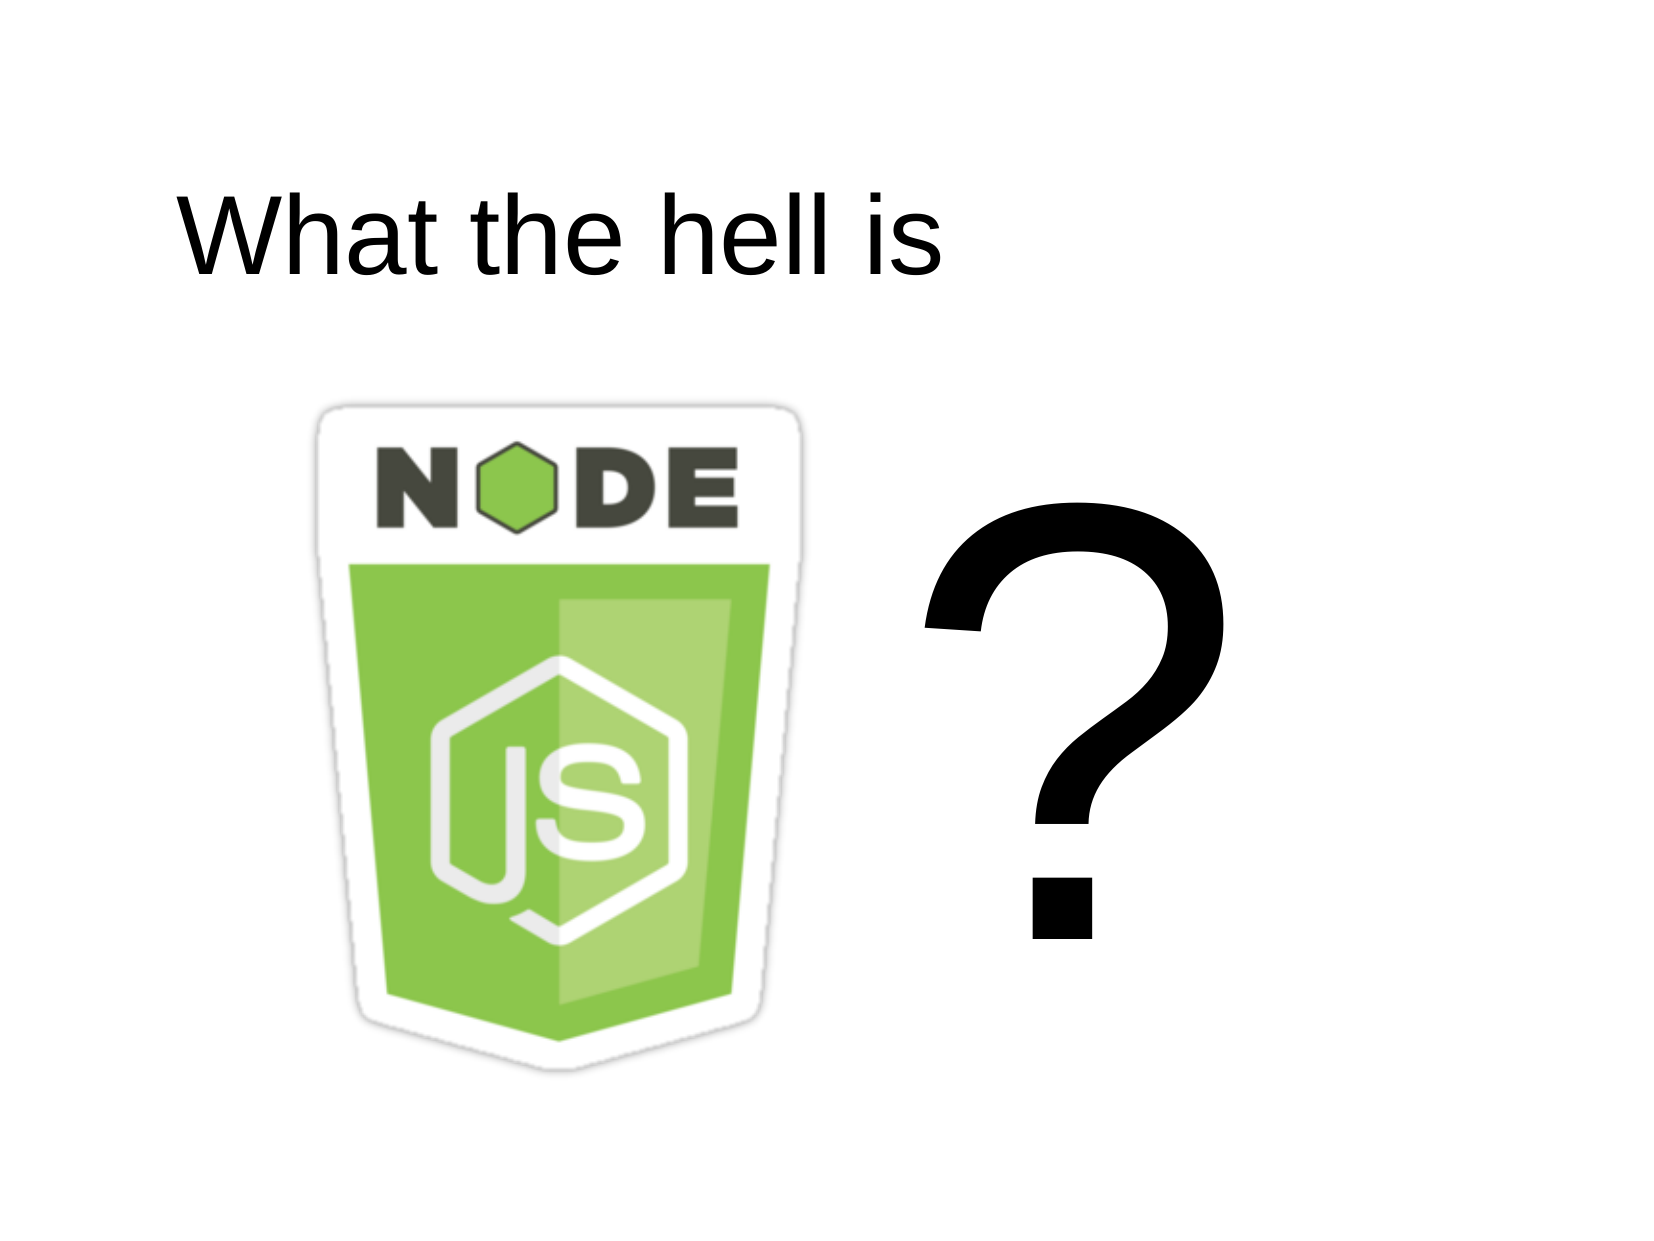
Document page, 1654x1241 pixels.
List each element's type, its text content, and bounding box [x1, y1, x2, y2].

text_box ? [885, 366, 1306, 1081]
text_box What the hell is [161, 165, 1141, 338]
picture [201, 394, 920, 1085]
